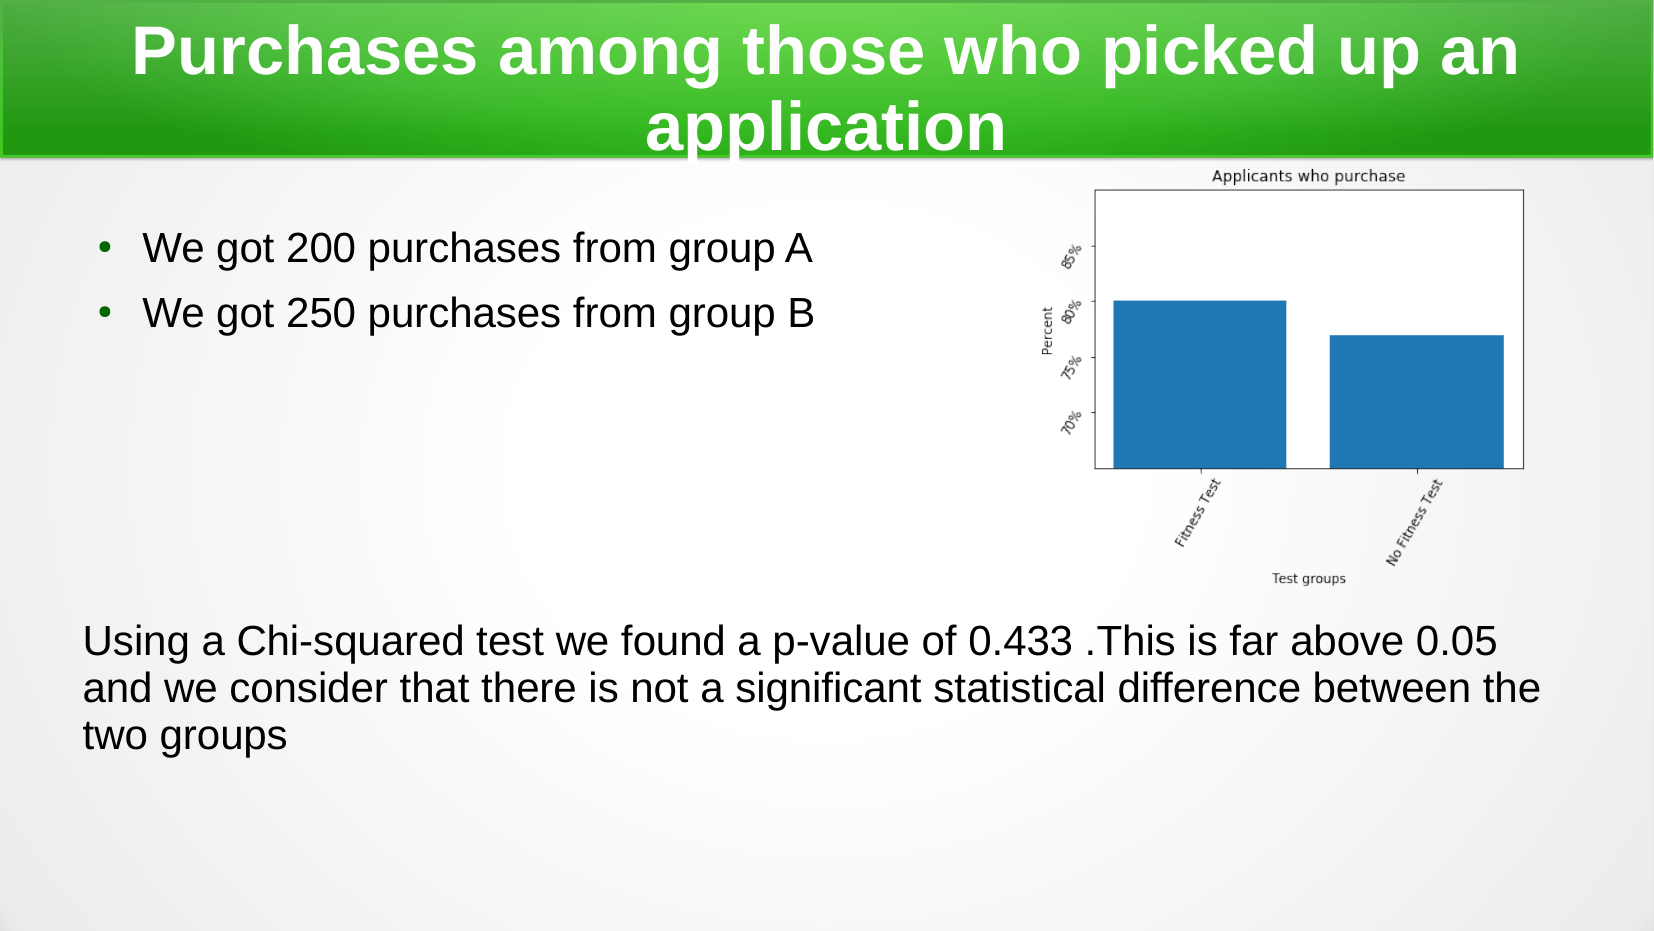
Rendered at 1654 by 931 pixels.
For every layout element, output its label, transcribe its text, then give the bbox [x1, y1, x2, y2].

picture [1033, 160, 1536, 595]
list We got 200 purchases from group A We got 250 purchases from group B Using a Chi-squared test we found a p-value of 0.433 .This is far above 0.05 and we consider that there is not a significant statistical difference between the two groups [82, 224, 1571, 764]
title Purchases among those who picked up an application [82, 11, 1571, 166]
